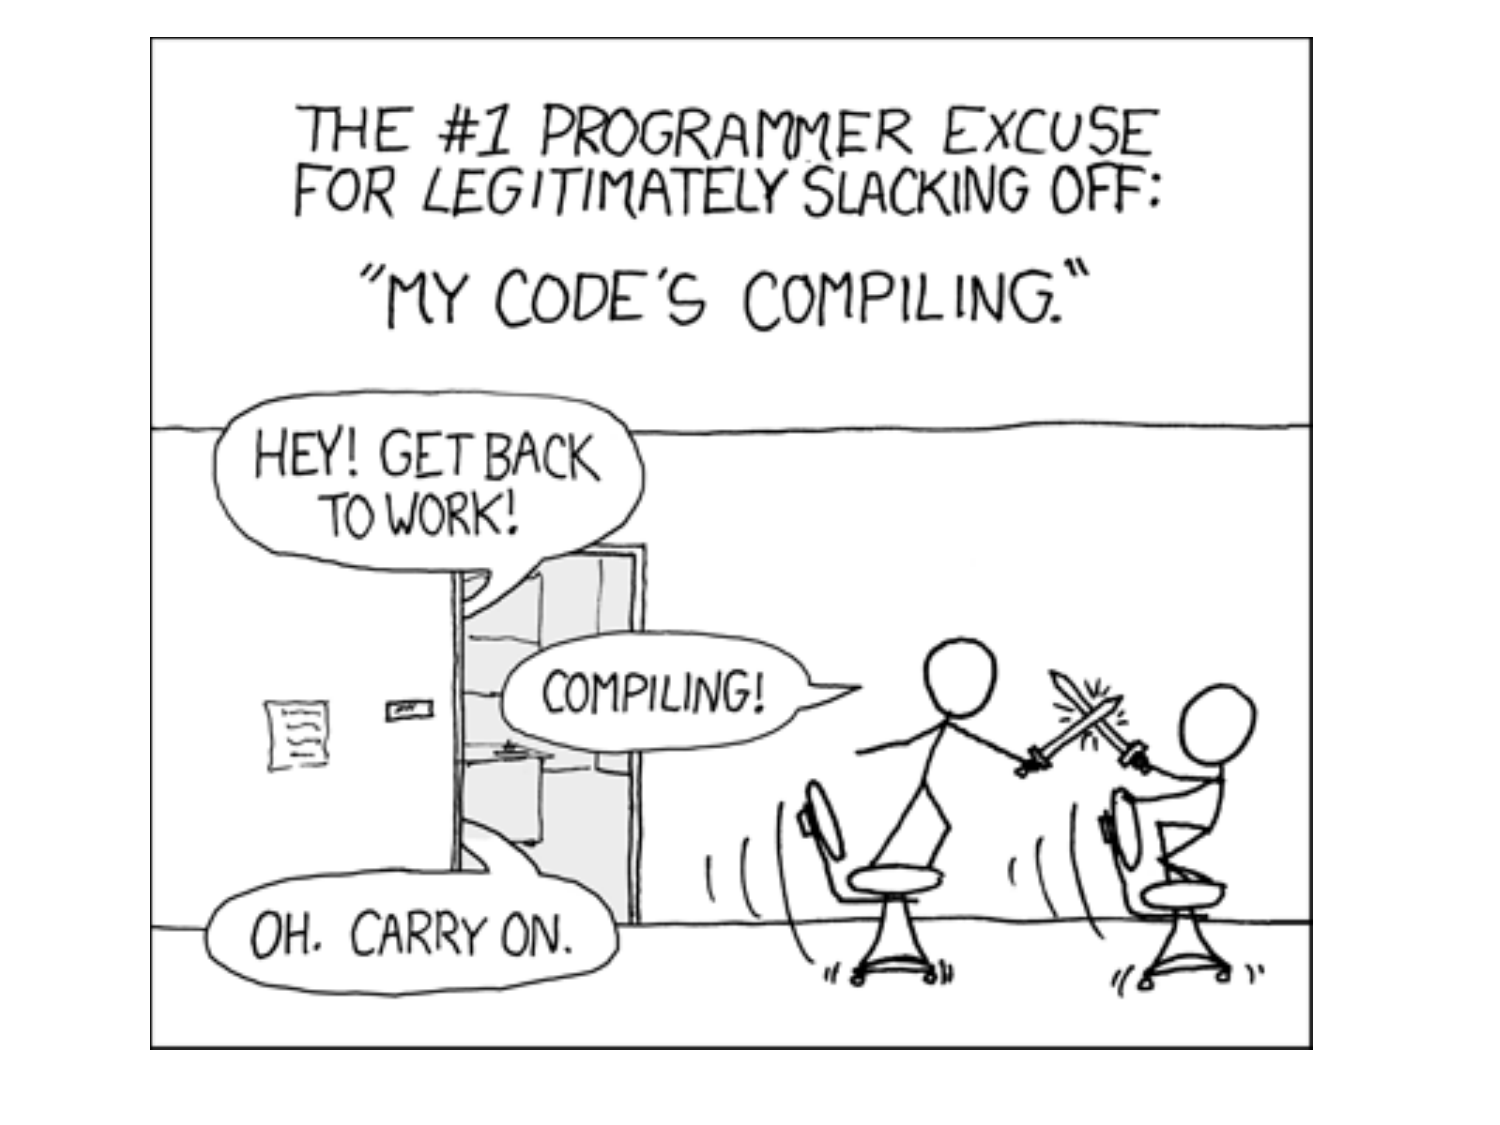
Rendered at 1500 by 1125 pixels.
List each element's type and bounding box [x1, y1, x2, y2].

picture [150, 37, 1313, 1051]
